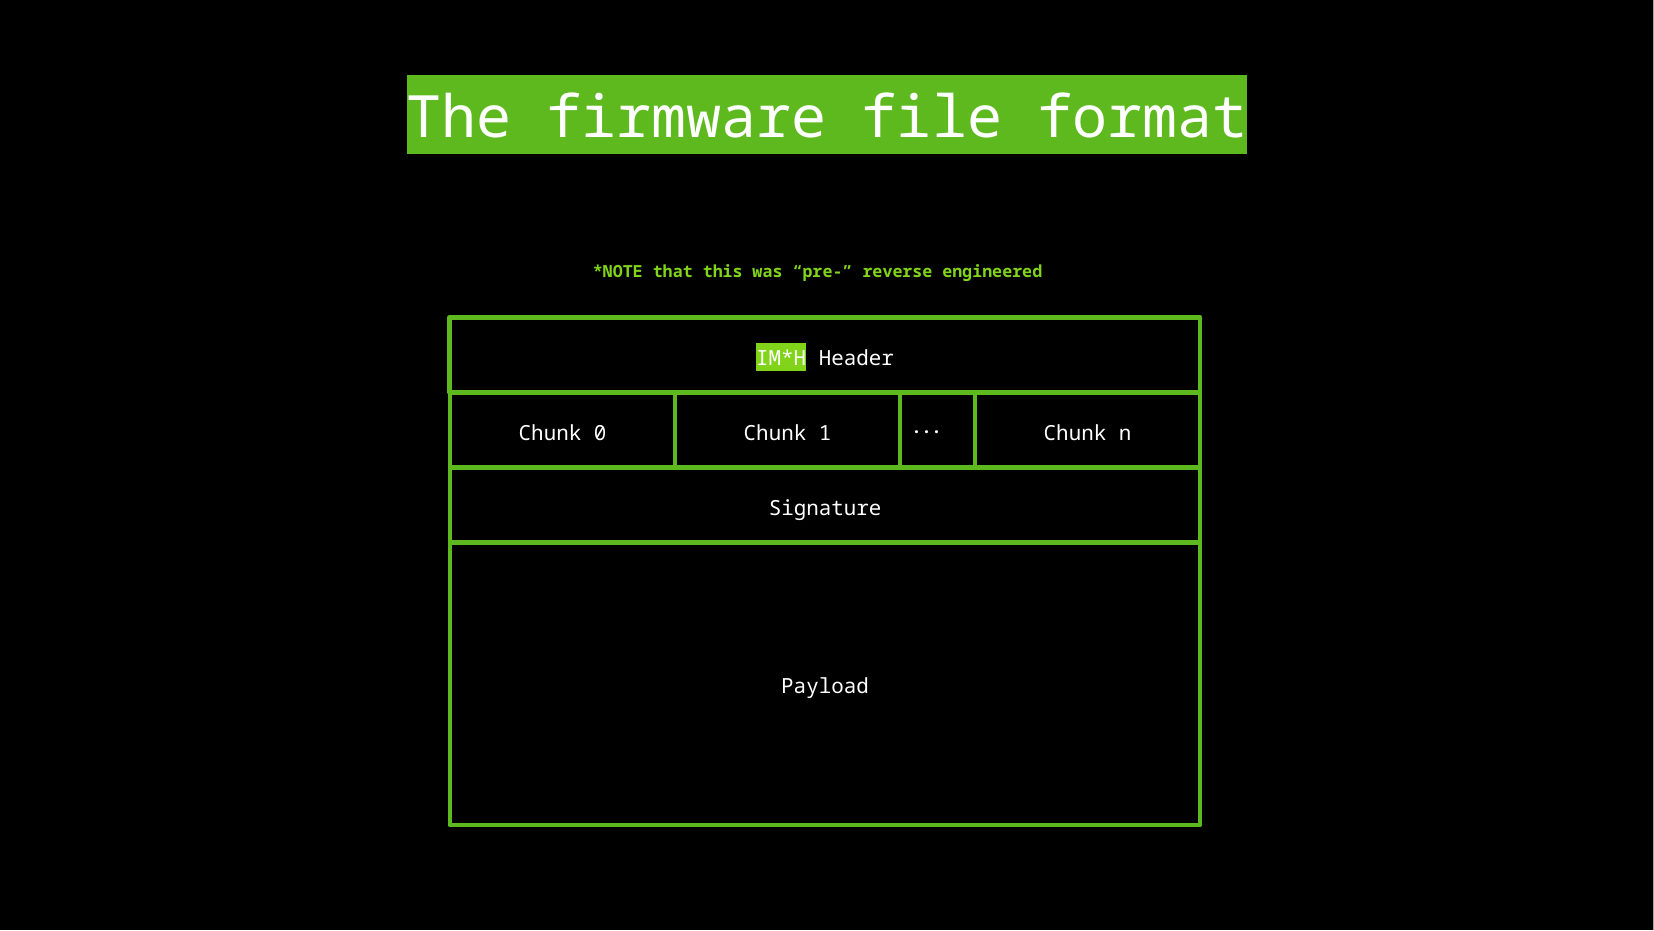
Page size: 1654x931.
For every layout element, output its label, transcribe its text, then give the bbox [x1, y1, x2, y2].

text_box Signature [449, 467, 1200, 542]
text_box Chunk n [974, 392, 1200, 467]
text_box ... [911, 398, 987, 467]
text_box IM*H Header [449, 318, 1200, 393]
text_box Chunk 1 [674, 392, 900, 467]
text_box *NOTE that this was “pre-” reverse engineered [424, 225, 1212, 318]
text_box Payload [449, 542, 1200, 825]
title The firmware file format [82, 37, 1571, 193]
text_box Chunk 0 [449, 392, 674, 467]
